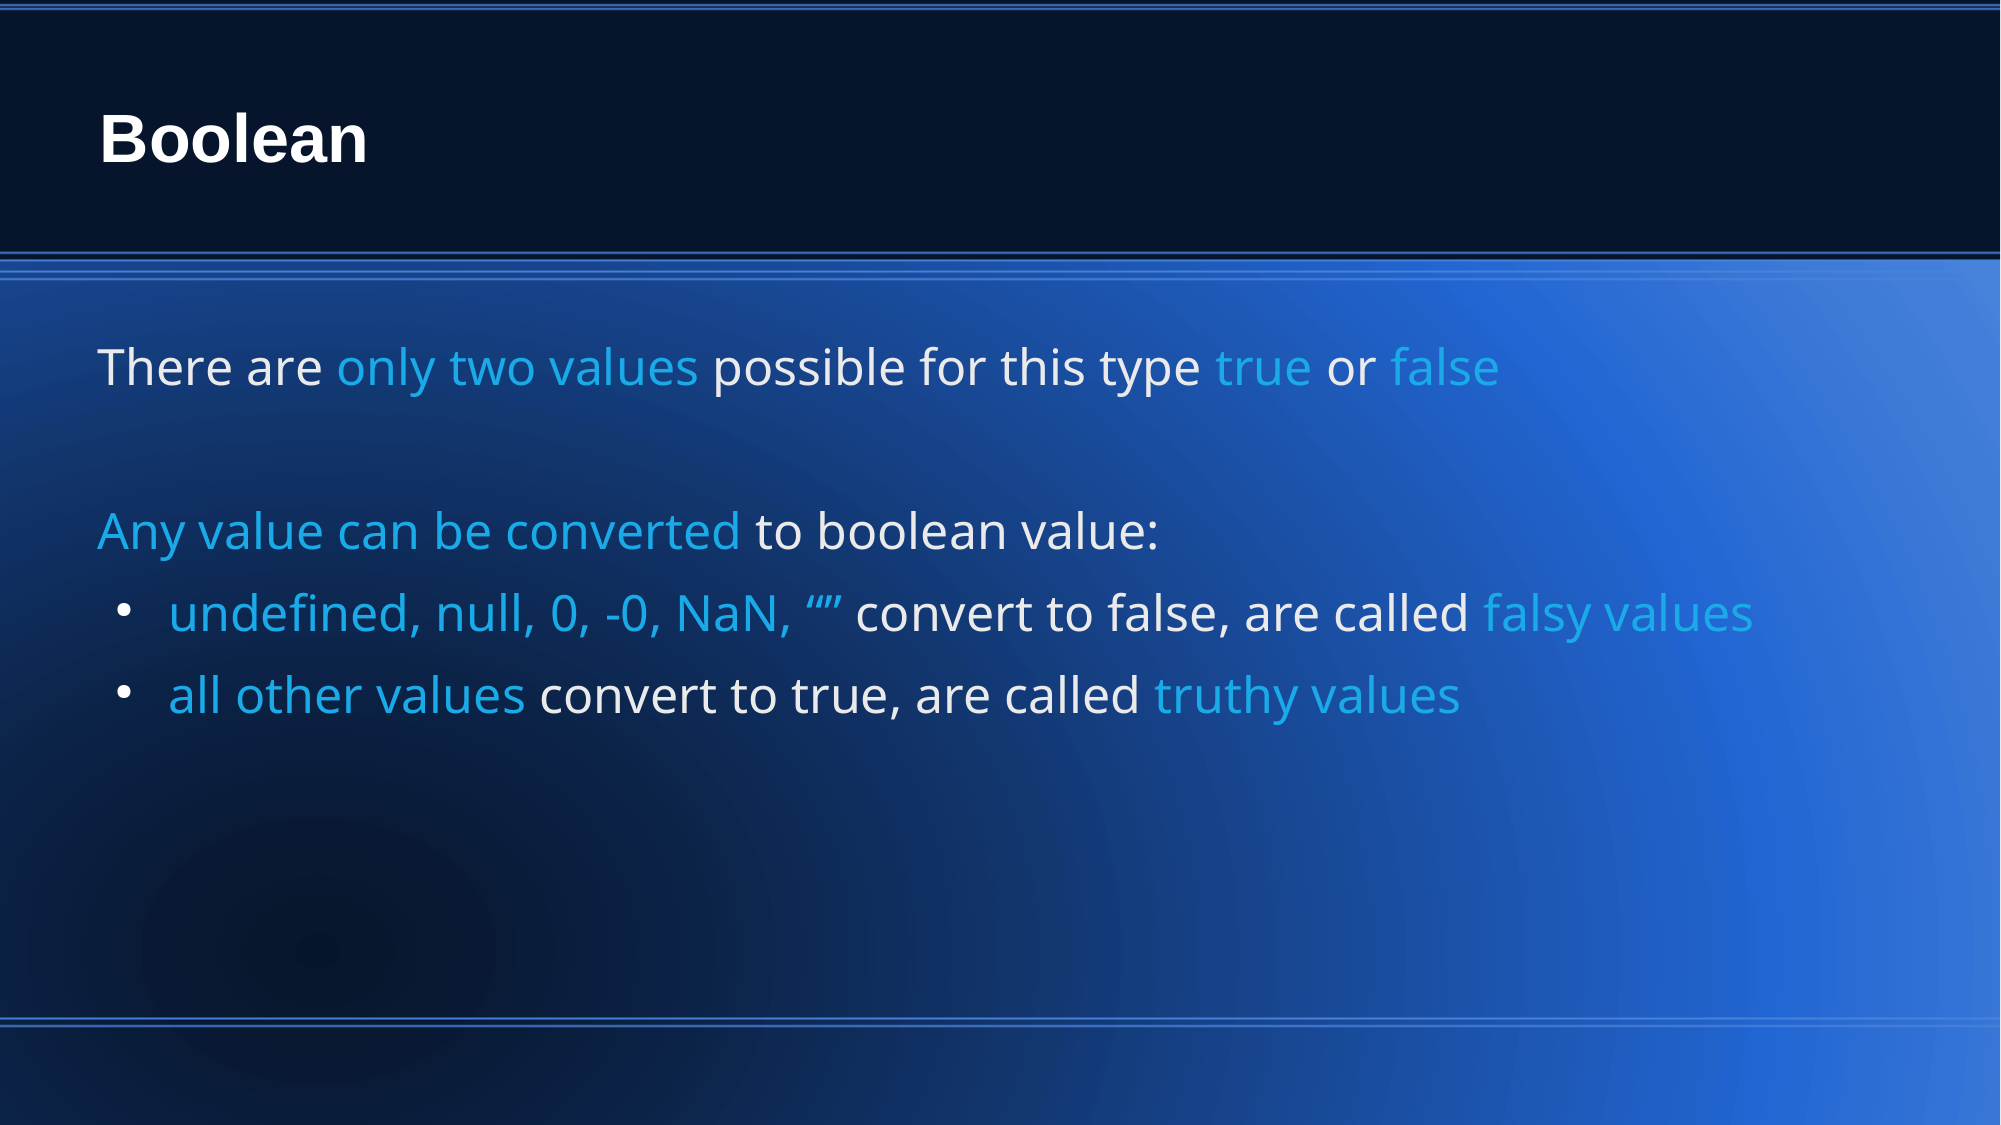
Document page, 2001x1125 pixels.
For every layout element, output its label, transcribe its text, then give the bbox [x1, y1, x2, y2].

list There are only two values possible for this type true or false Any value can be converted to boolean value: undefined, null, 0, -0, NaN, “” convert to false, are called falsy values all other values convert to true, are called truthy values [82, 328, 1974, 1067]
title Boolean [99, 44, 1900, 233]
picture [0, 0, 2001, 1125]
